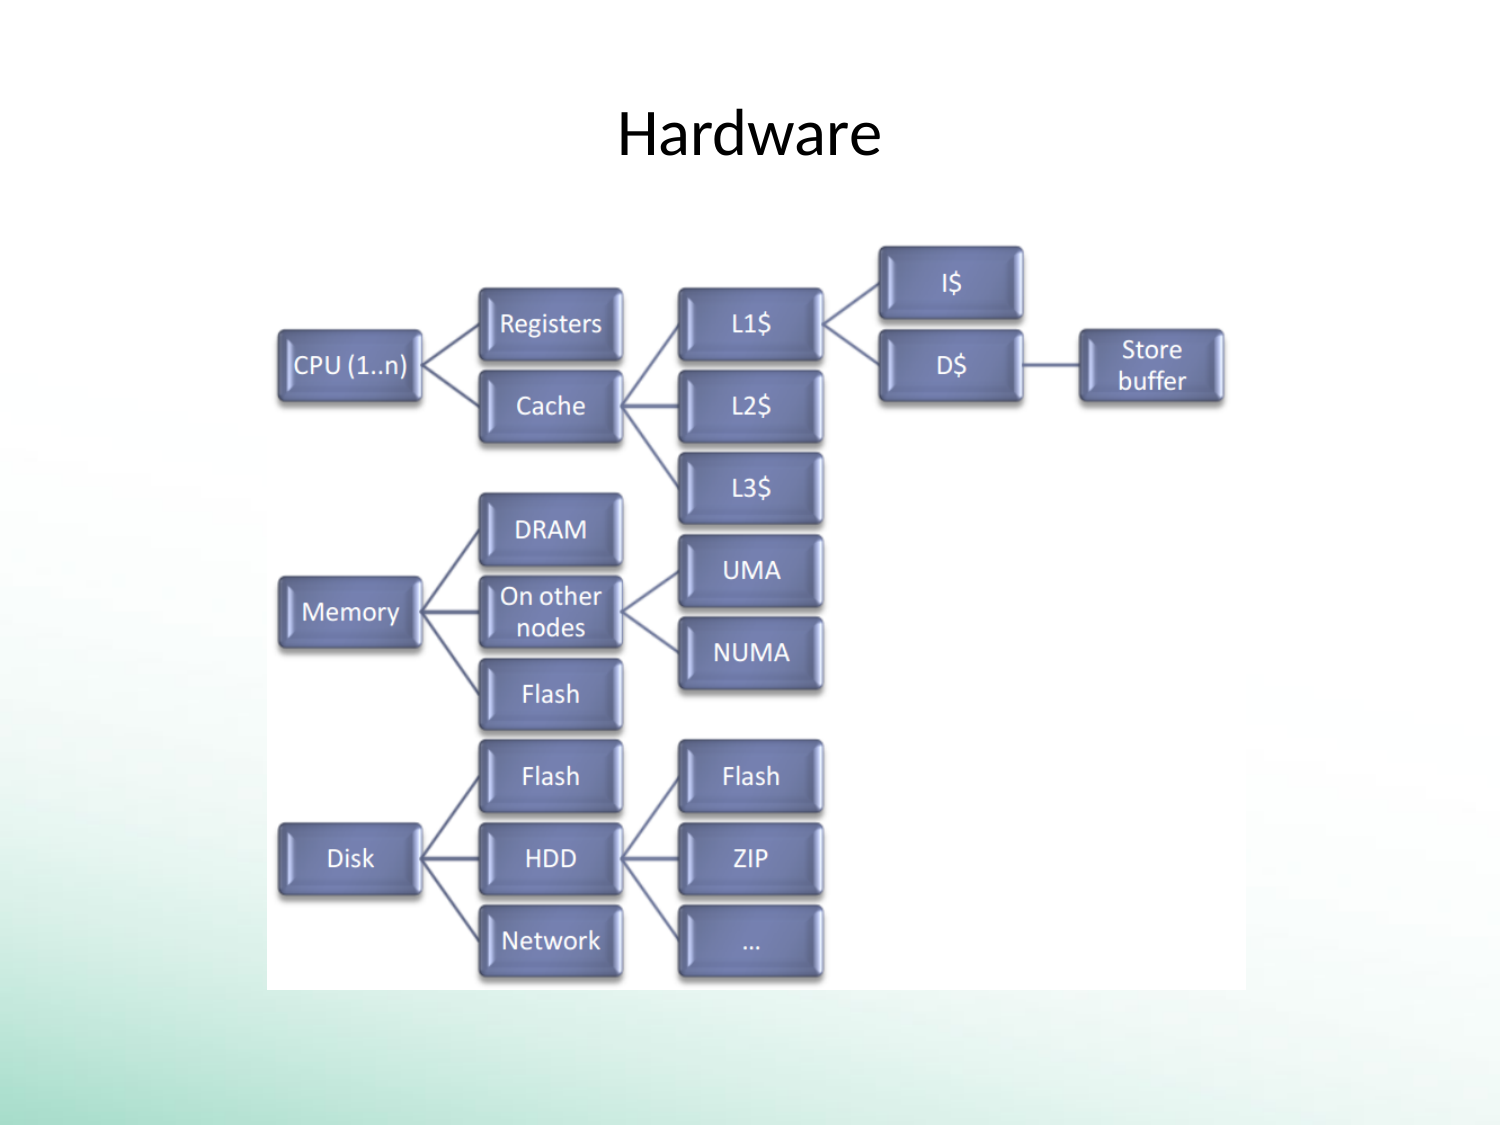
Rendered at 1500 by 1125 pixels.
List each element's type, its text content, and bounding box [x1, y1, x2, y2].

picture [0, 0, 1500, 1125]
title Hardware [75, 45, 1425, 233]
